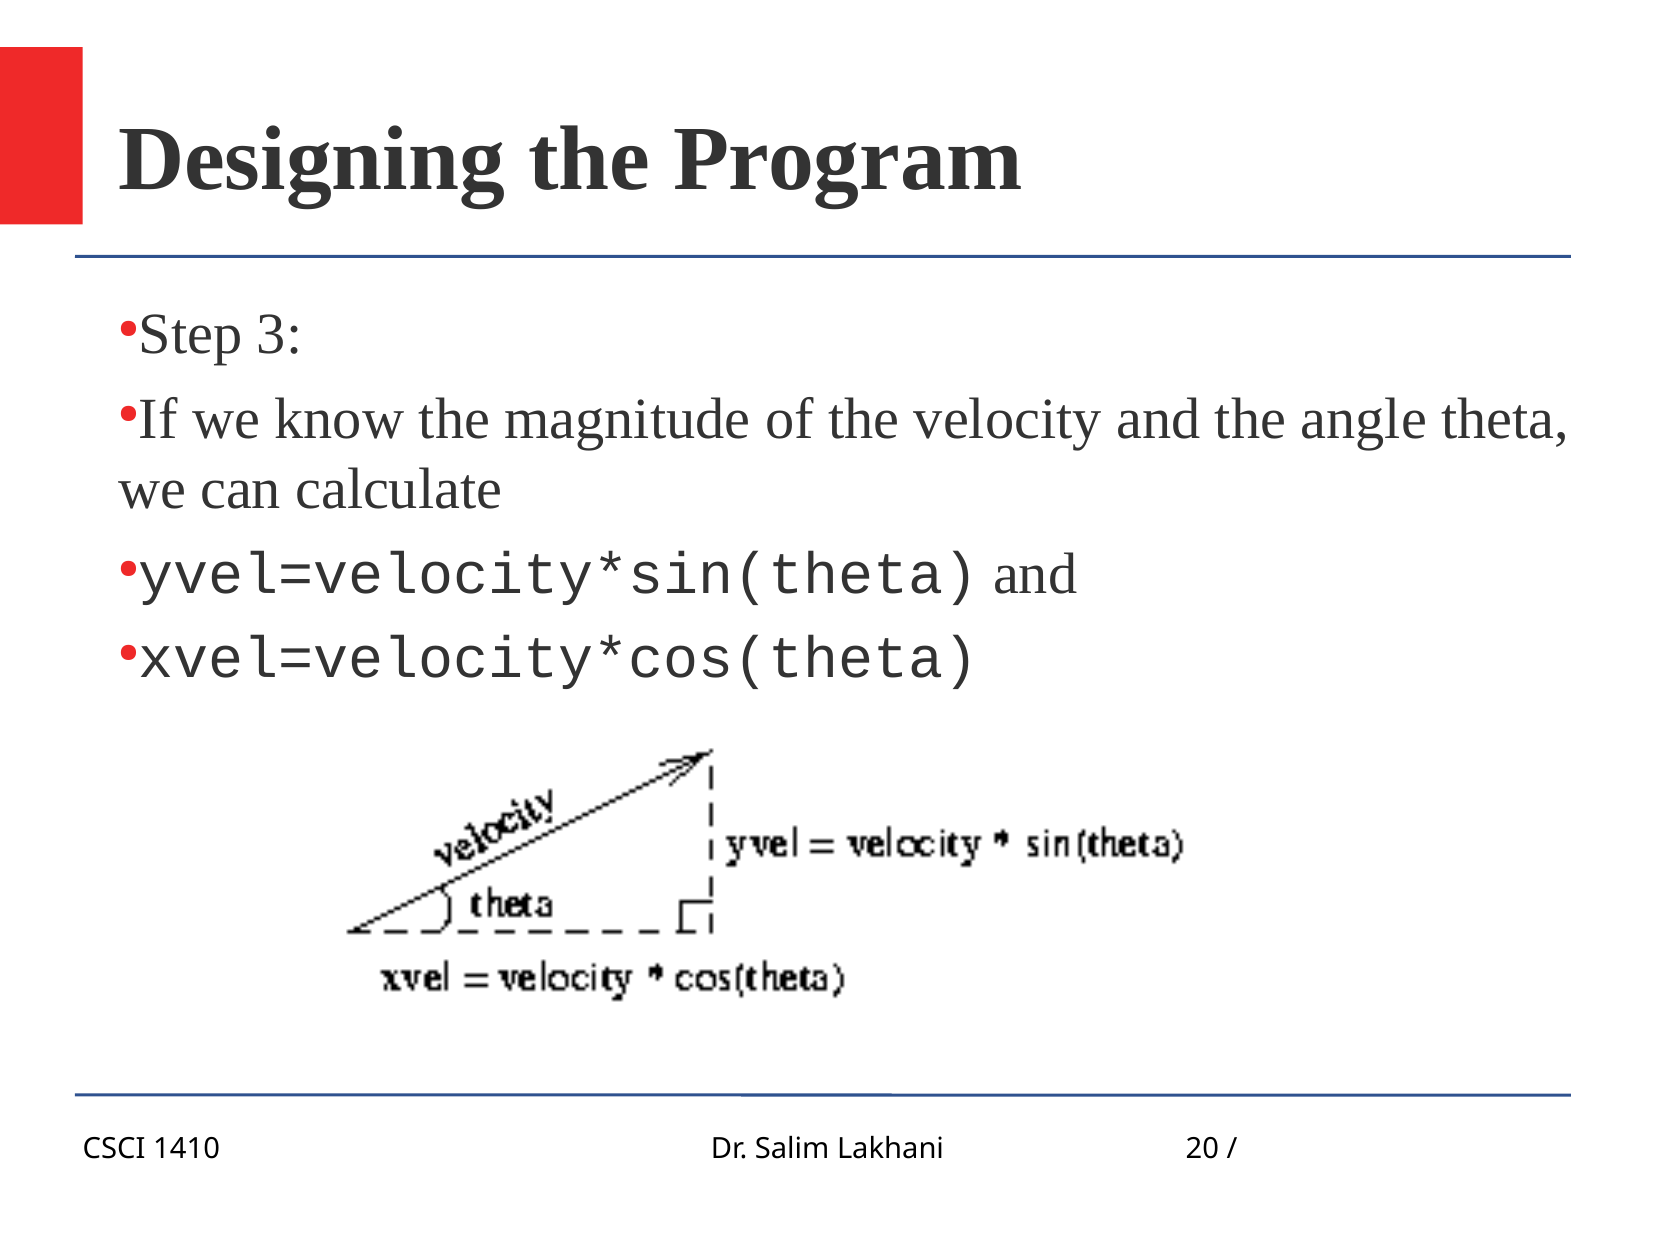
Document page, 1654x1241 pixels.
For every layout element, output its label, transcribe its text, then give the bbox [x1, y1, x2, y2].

list Step 3: If we know the magnitude of the velocity and the angle theta, we can calculate yvel=velocity*sin(theta) and xvel=velocity*cos(theta) [118, 295, 1576, 1080]
picture [345, 747, 1197, 1006]
title Designing the Program [118, 49, 1571, 257]
text_box / [1185, 1129, 1571, 1216]
text_box CSCI 1410 [82, 1129, 468, 1216]
text_box Dr. Salim Lakhani [565, 1129, 1090, 1216]
